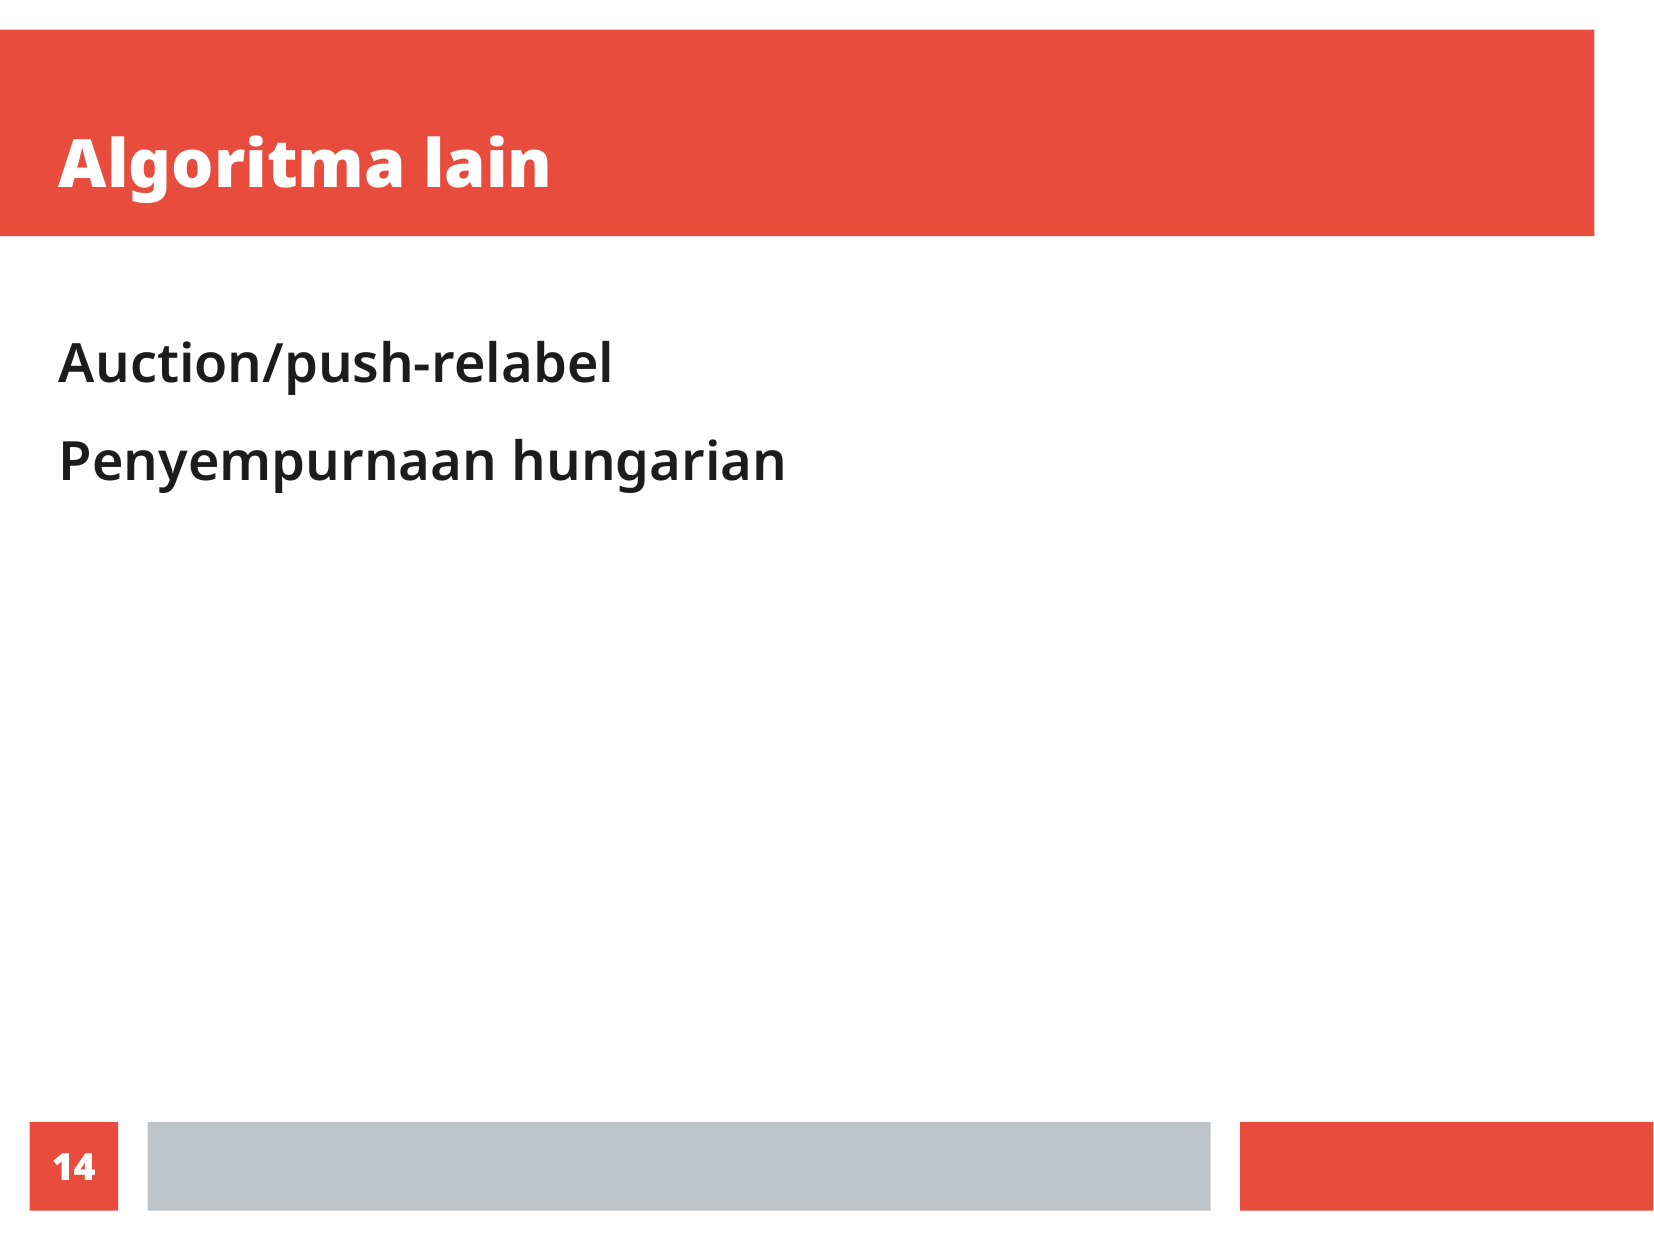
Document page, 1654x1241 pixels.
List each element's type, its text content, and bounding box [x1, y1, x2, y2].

title Algoritma lain [59, 59, 1595, 207]
list Auction/push-relabel Penyempurnaan hungarian [59, 324, 1565, 1093]
